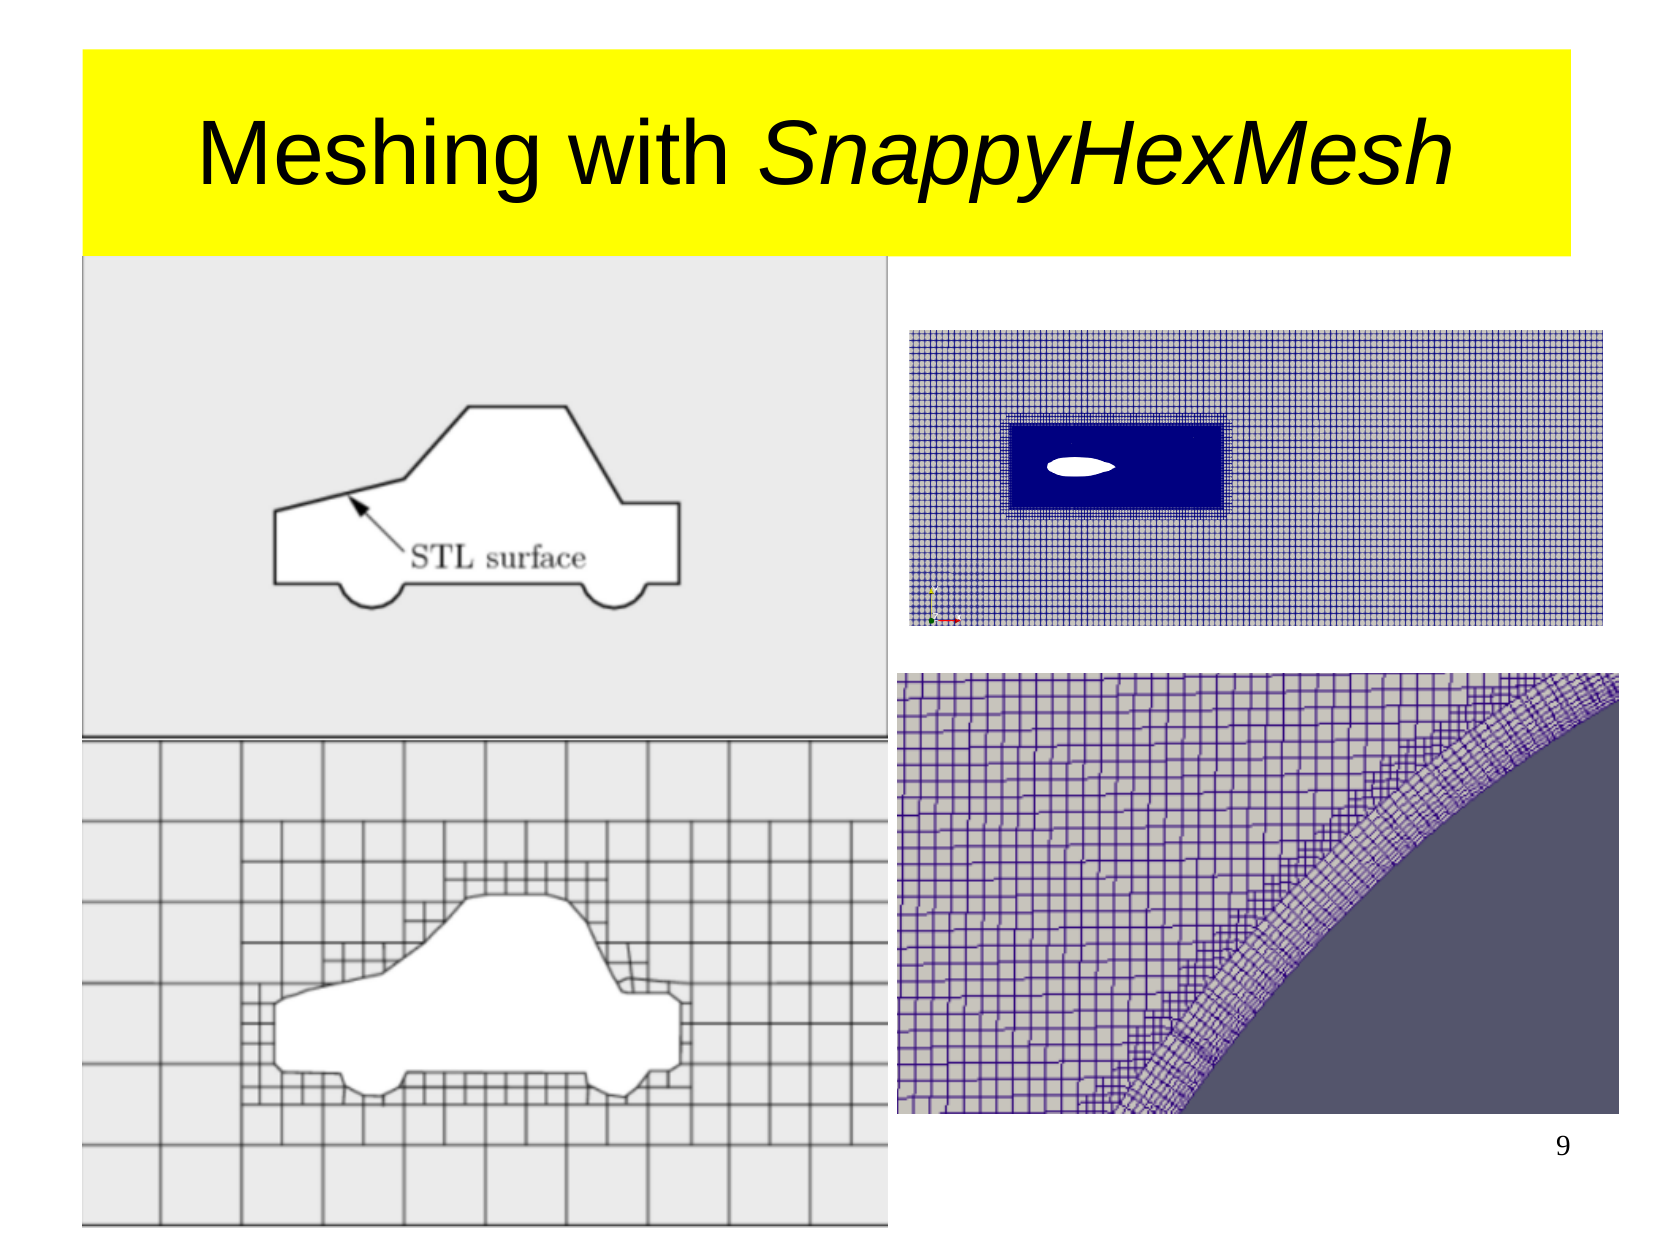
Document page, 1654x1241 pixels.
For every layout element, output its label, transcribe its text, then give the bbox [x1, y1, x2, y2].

picture [909, 330, 1620, 626]
picture [897, 673, 1619, 1114]
picture [82, 256, 888, 1228]
title Meshing with SnappyHexMesh [82, 49, 1571, 257]
